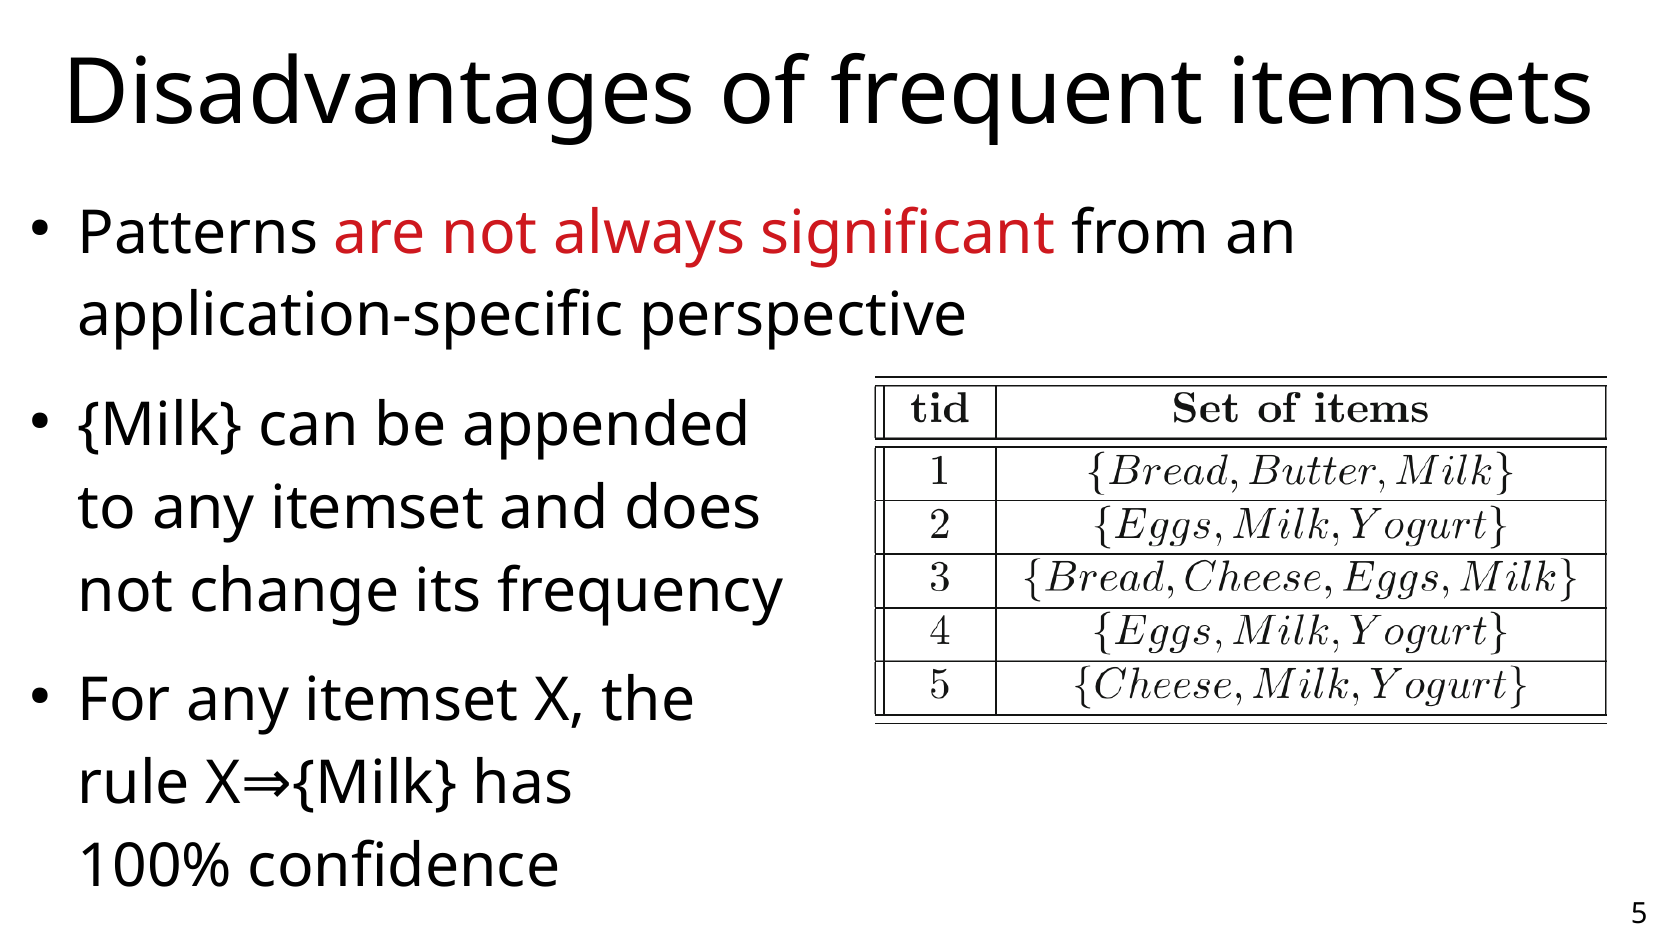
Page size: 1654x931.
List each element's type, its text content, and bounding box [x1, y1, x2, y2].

picture [856, 367, 1607, 743]
title Disadvantages of frequent itemsets [2, 1, 1654, 174]
list Patterns are not always significant from an application-specific perspective {Milk} can be appended to any itemset and does not change its frequency For any itemset X, the rule X⇒{Milk} has 100% confidence [13, 188, 1546, 906]
